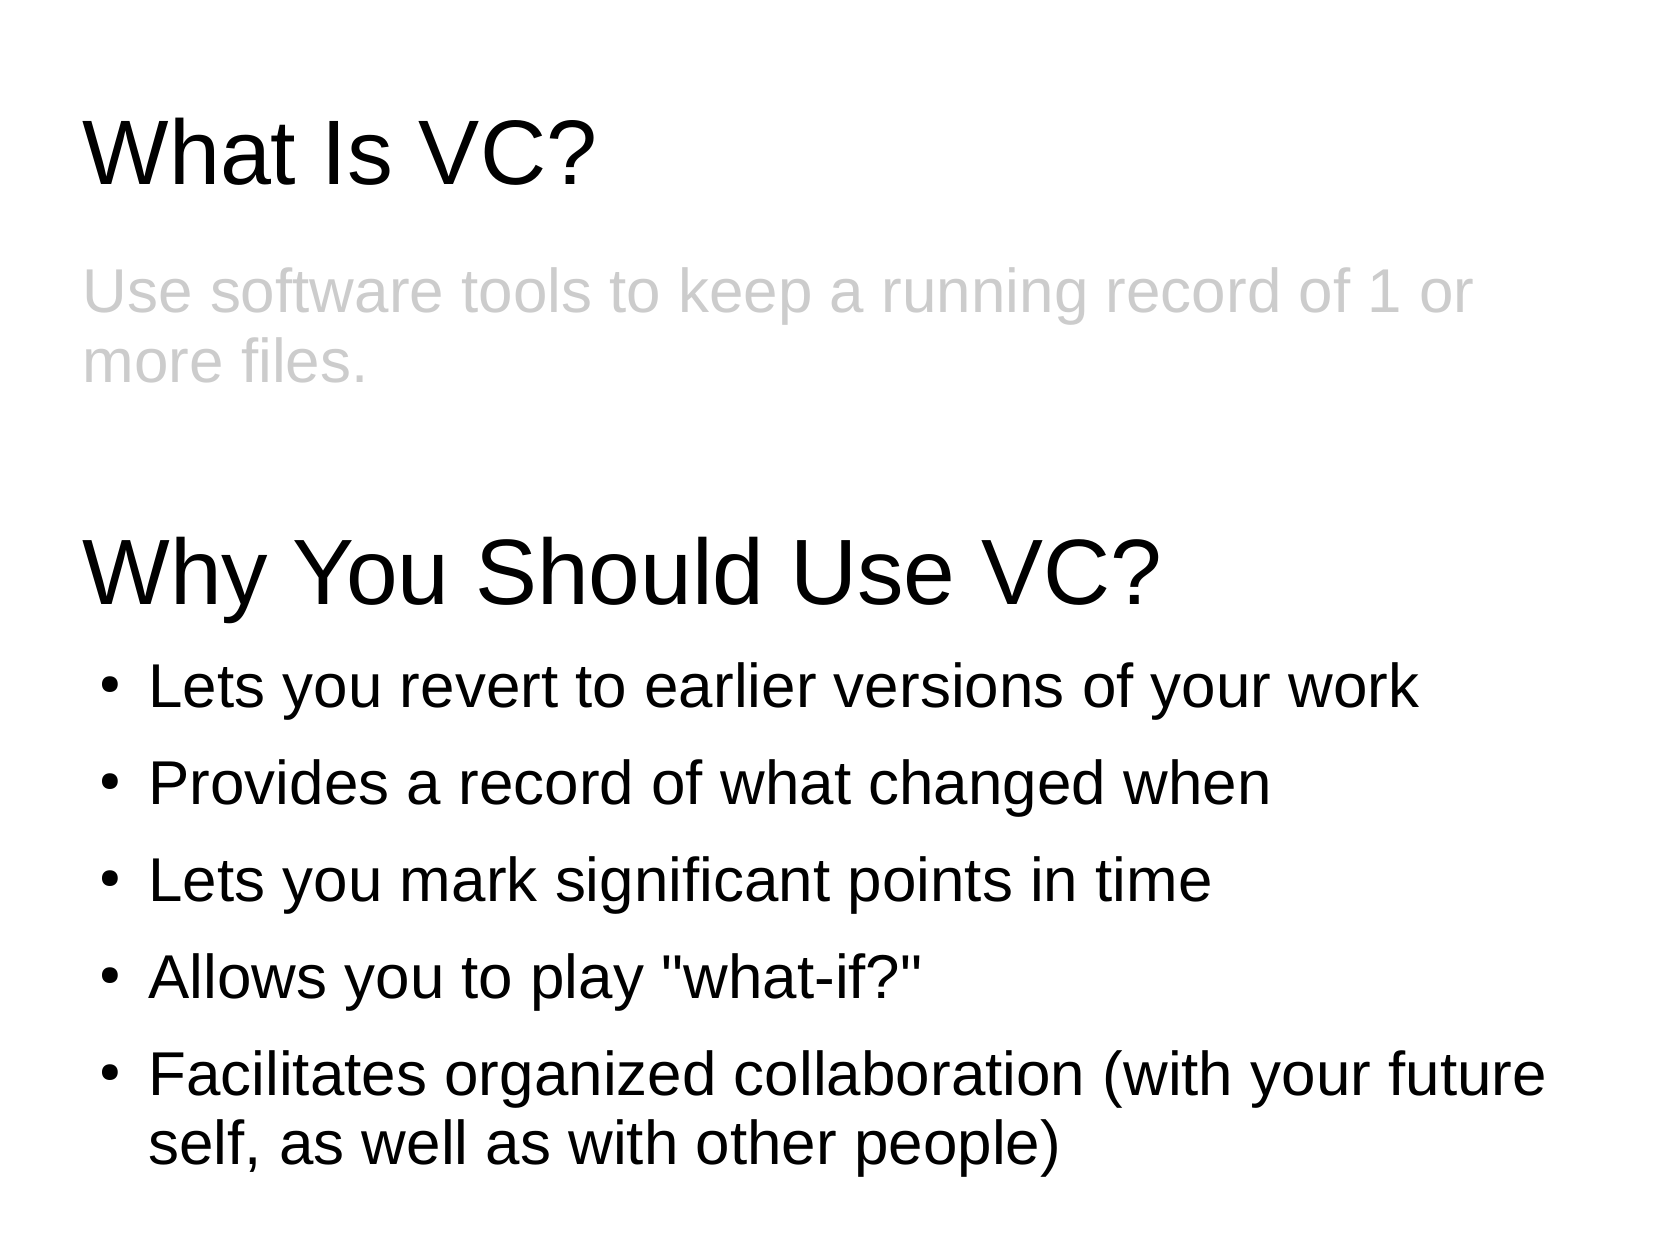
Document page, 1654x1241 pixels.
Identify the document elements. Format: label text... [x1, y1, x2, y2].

title What Is VC? [82, 49, 1571, 256]
list Use software tools to keep a running record of 1 or more files. Why You Should Use VC? Lets you revert to earlier versions of your work Provides a record of what changed when Lets you mark significant points in time Allows you to play "what-if?" Facilitates organized collaboration (with your future self, as well as with other people) [82, 256, 1571, 1182]
